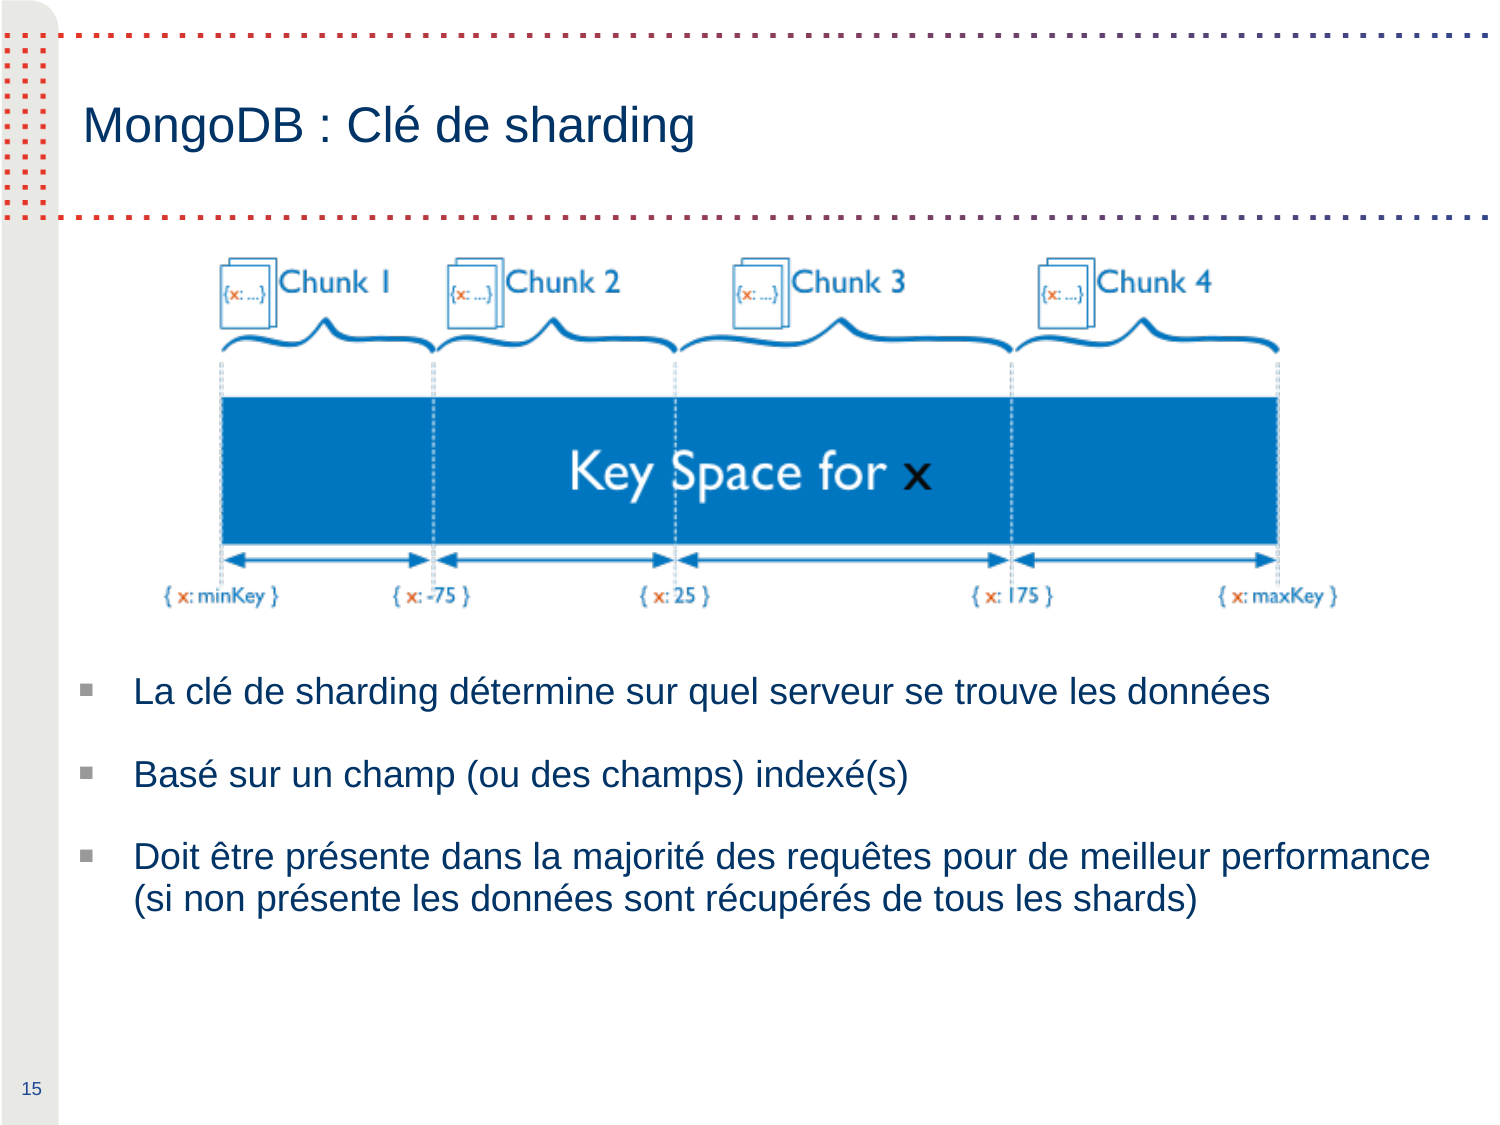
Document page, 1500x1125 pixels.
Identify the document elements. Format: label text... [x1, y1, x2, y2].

title MongoDB : Clé de sharding [82, 50, 1465, 200]
picture [142, 232, 1358, 633]
picture [0, 33, 1500, 220]
list La clé de sharding détermine sur quel serveur se trouve les données Basé sur un champ (ou des champs) indexé(s) Doit être présente dans la majorité des requêtes pour de meilleur performance (si non présente les données sont récupérés de tous les shards) [62, 670, 1438, 1070]
